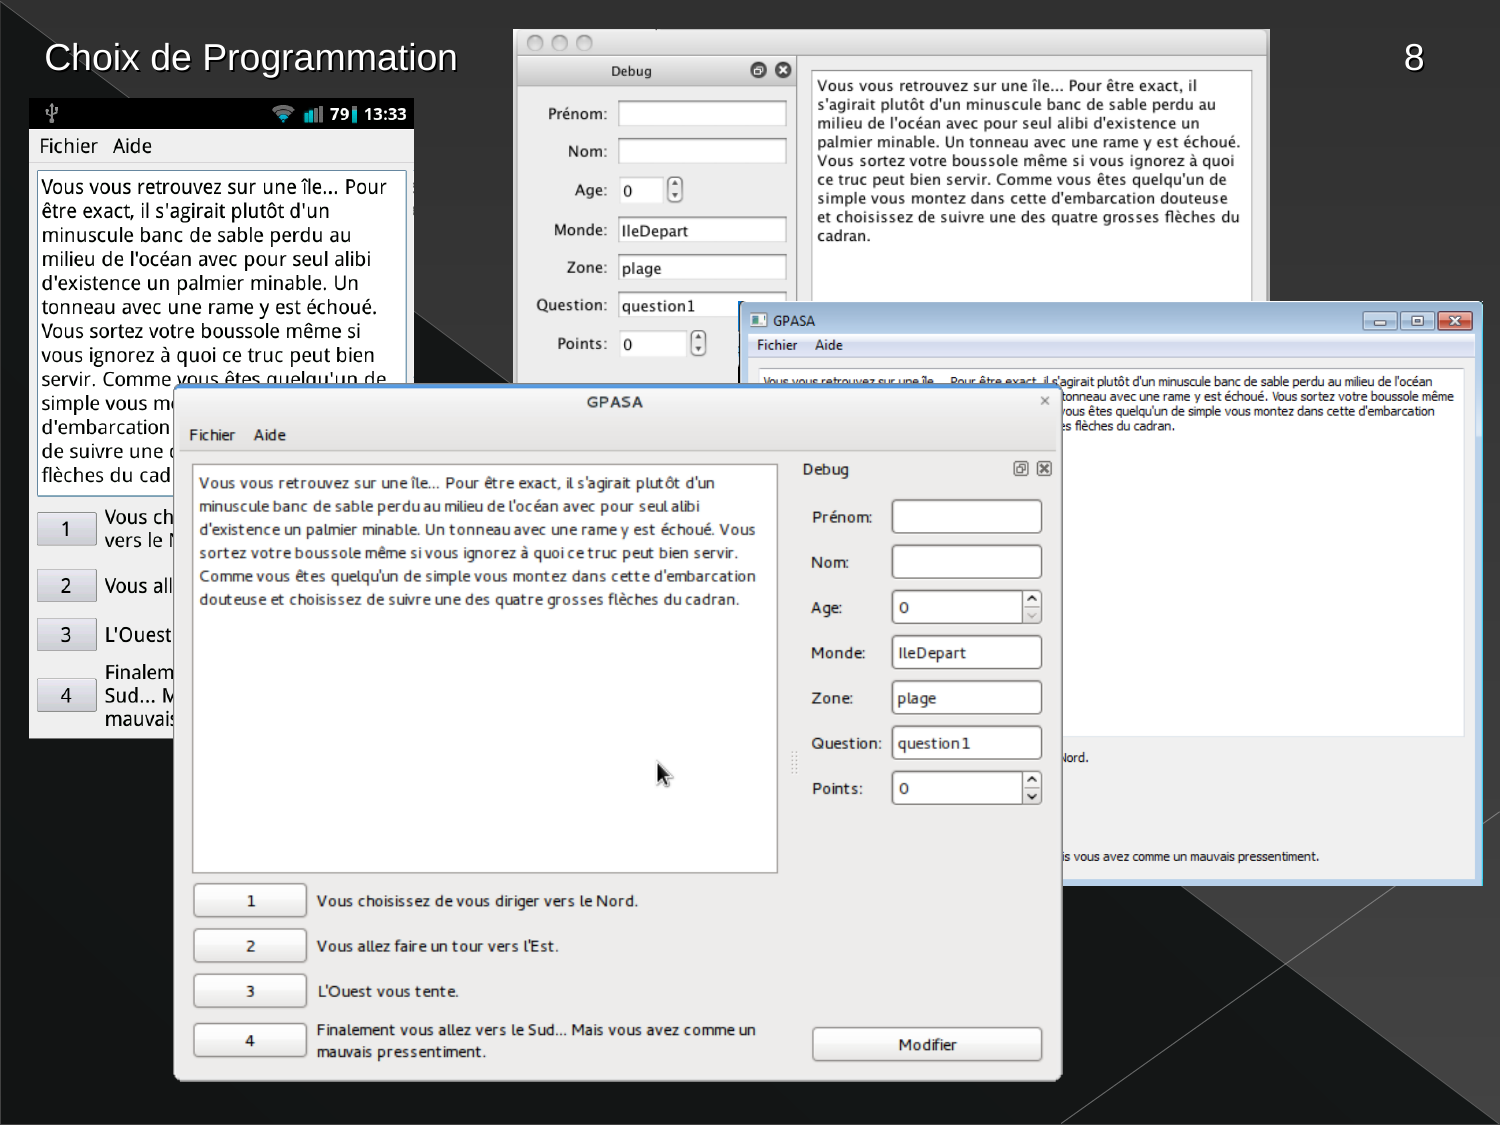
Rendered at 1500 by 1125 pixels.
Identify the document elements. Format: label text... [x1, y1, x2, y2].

text_box Choix de Programmation 8 [1270, 29, 1447, 87]
text_box Choix de Programmation 8 [29, 29, 513, 87]
picture [29, 29, 1483, 1083]
